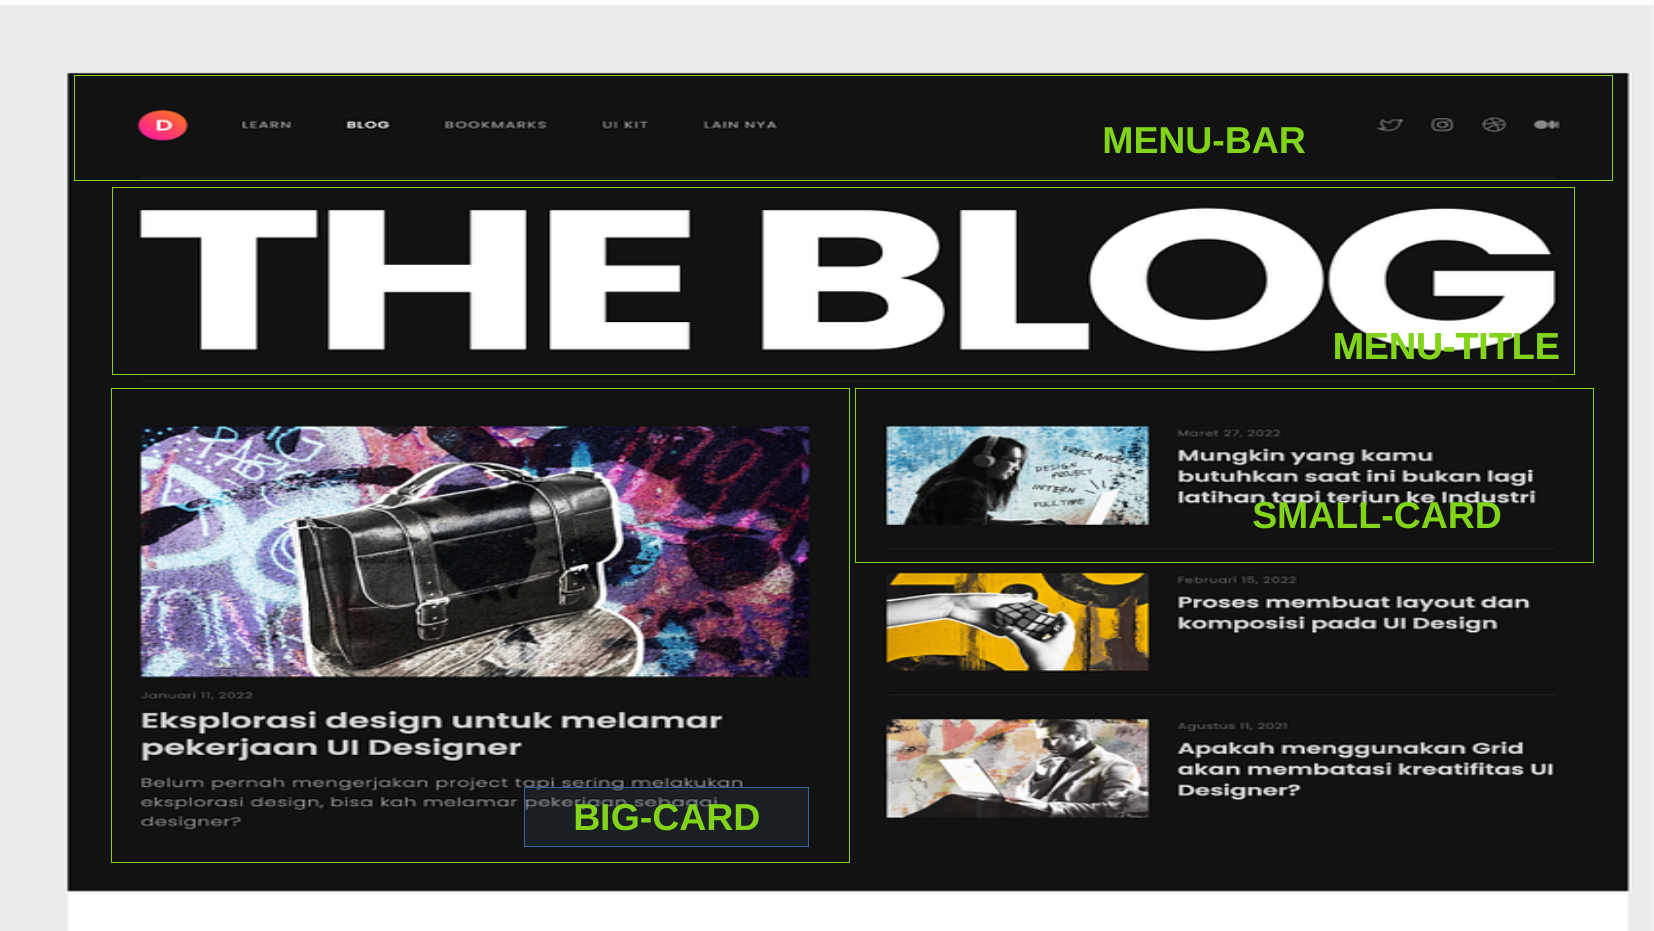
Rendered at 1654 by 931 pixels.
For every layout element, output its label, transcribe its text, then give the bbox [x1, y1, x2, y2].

text_box MENU-BAR [1087, 112, 1321, 170]
text_box MENU-TITLE [1318, 318, 1576, 376]
text_box [111, 388, 850, 863]
text_box [855, 388, 1594, 563]
text_box SMALL-CARD [1237, 487, 1538, 545]
text_box [112, 187, 1575, 375]
picture [0, 5, 1654, 931]
text_box [74, 75, 1613, 181]
